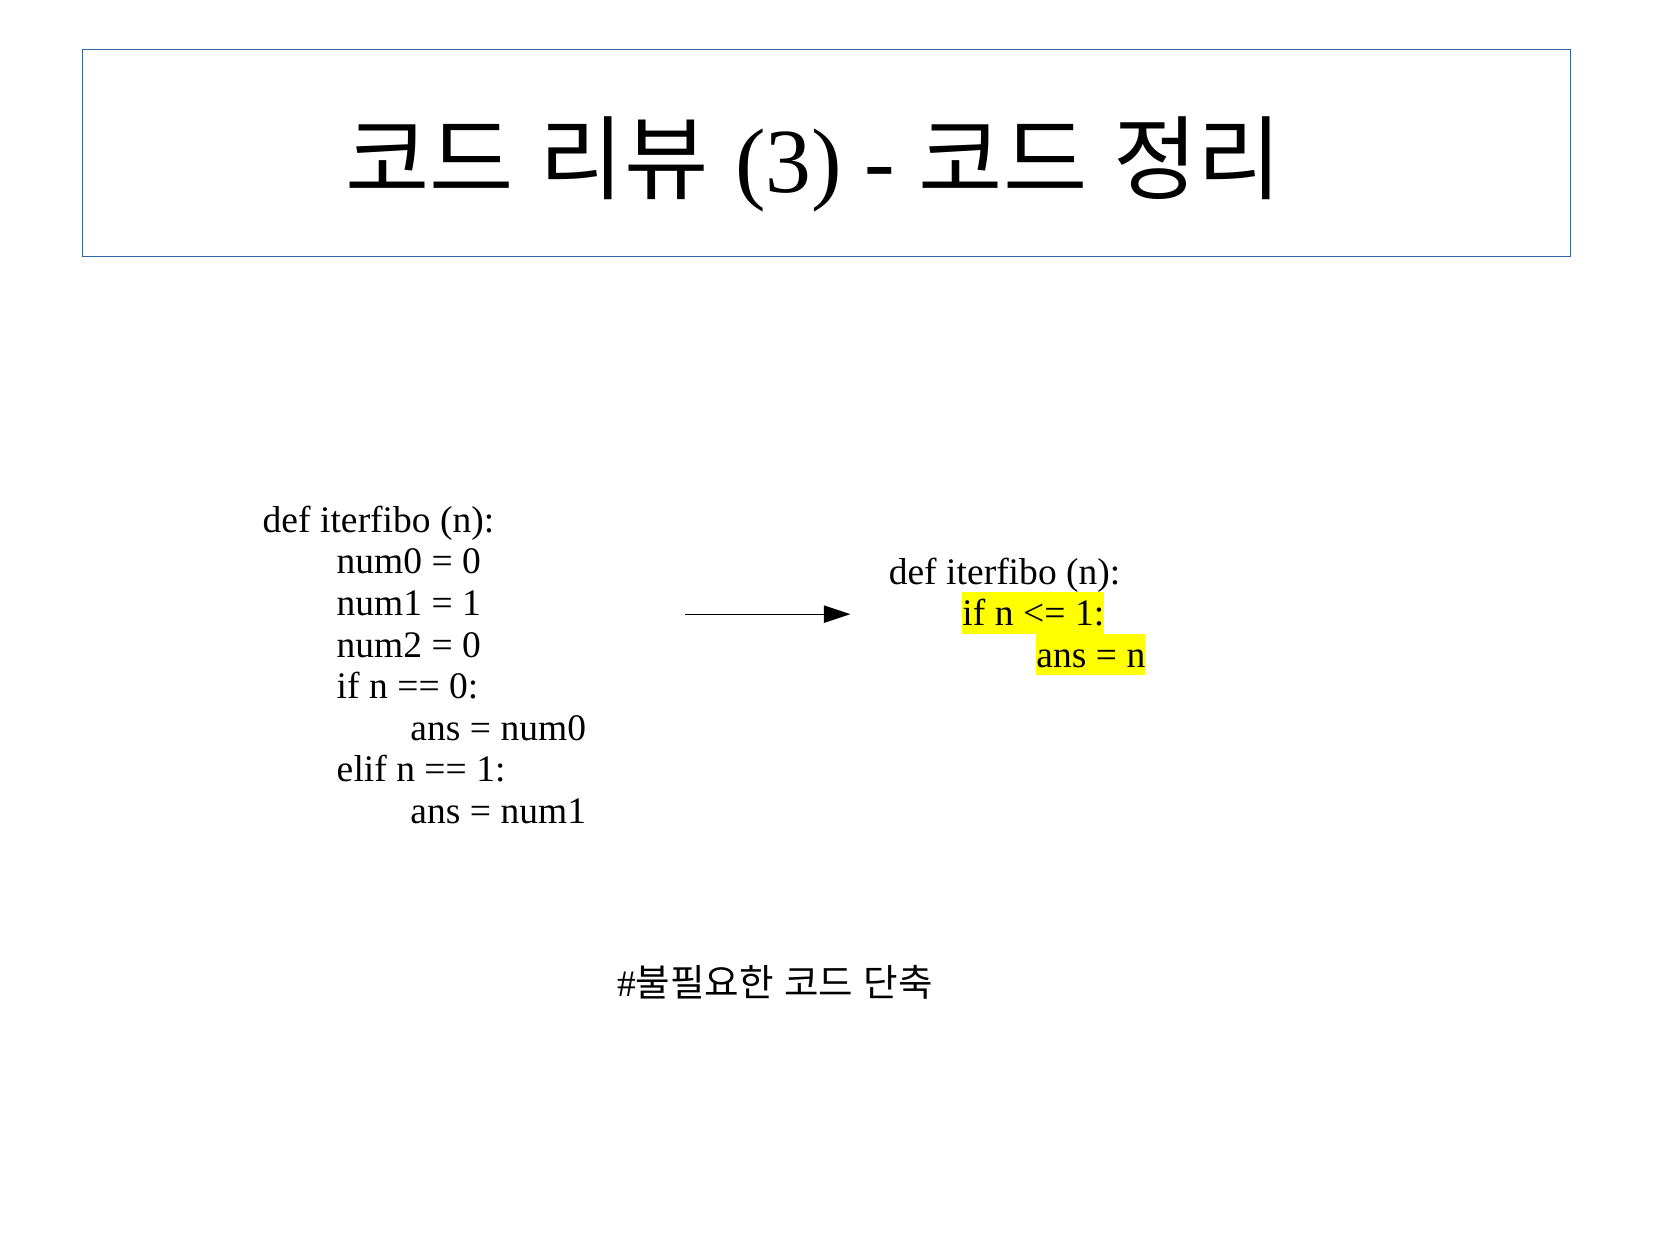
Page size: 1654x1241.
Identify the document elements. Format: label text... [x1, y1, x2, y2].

title 코드 리뷰 (3) - 코드 정리 [82, 49, 1571, 257]
text_box #불필요한 코드 단축 [602, 945, 1536, 1016]
text_box def iterfibo (n): if n <= 1: ans = n [874, 543, 1489, 683]
text_box def iterfibo (n): num0 = 0 num1 = 1 num2 = 0 if n == 0: ans = num0 elif n == 1: ans = num1 [248, 491, 615, 839]
